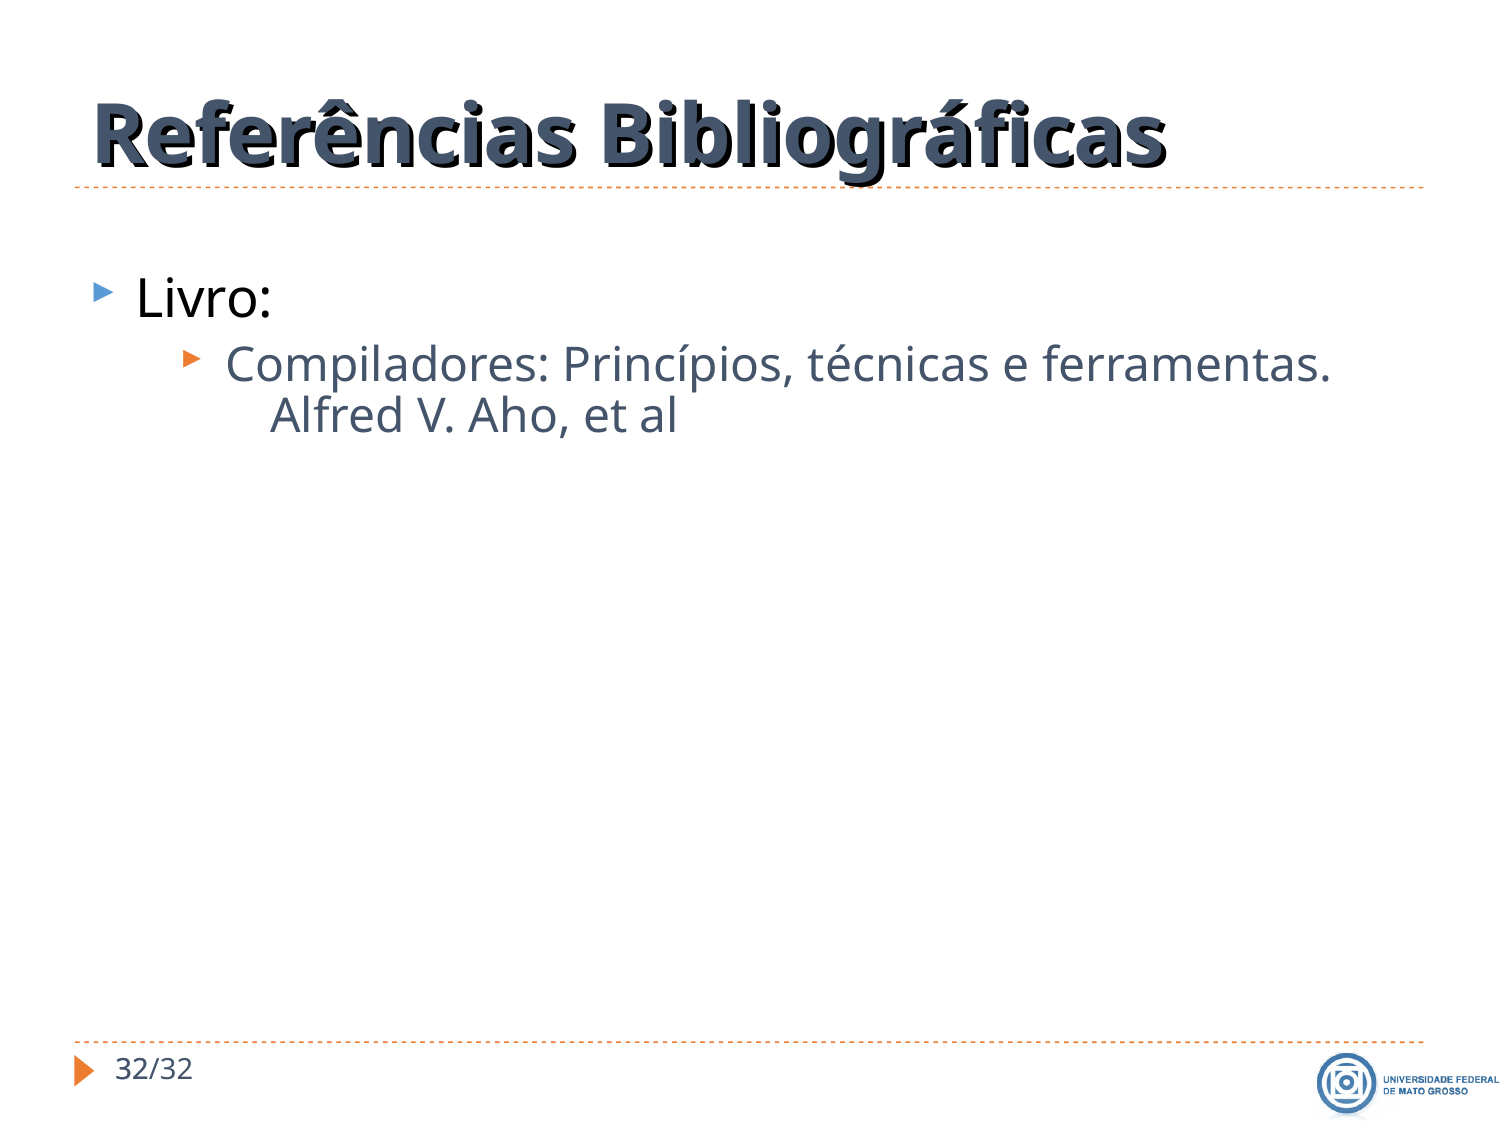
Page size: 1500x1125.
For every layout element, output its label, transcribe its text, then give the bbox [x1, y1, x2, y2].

title Referências Bibliográficas [75, 24, 1426, 188]
list Livro: Compiladores: Princípios, técnicas e ferramentas. Alfred V. Aho, et al [75, 263, 1425, 916]
text_box <número> [100, 1042, 426, 1103]
picture [1311, 1048, 1500, 1122]
